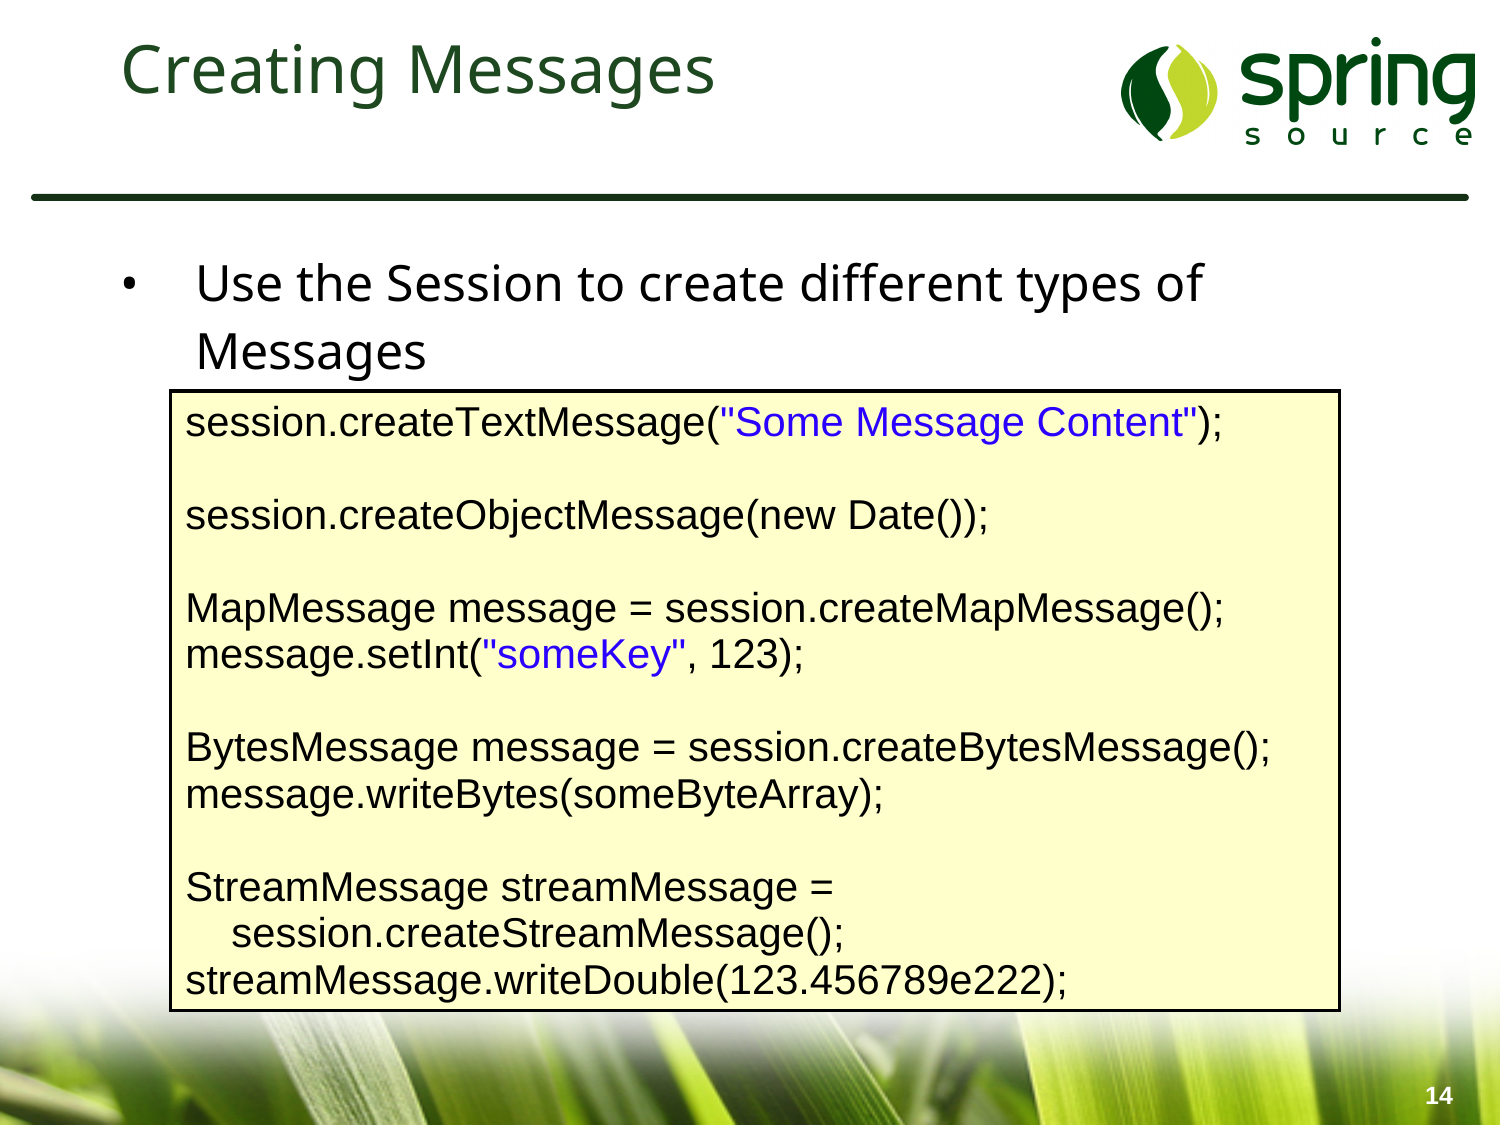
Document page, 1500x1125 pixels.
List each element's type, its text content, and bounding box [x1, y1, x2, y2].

list Use the Session to create different types of Messages [105, 240, 1396, 903]
picture [1138, 37, 1475, 145]
title Creating Messages [105, 15, 1138, 178]
text_box session.createTextMessage("Some Message Content"); session.createObjectMessage(new Date()); MapMessage message = session.createMapMessage(); message.setInt("someKey", 123); BytesMessage message = session.createBytesMessage(); message.writeBytes(someByteArray); StreamMessage streamMessage = session.createStreamMessage(); streamMessage.writeDouble(123.456789e222); [170, 391, 1340, 1011]
picture [0, 944, 1500, 1125]
